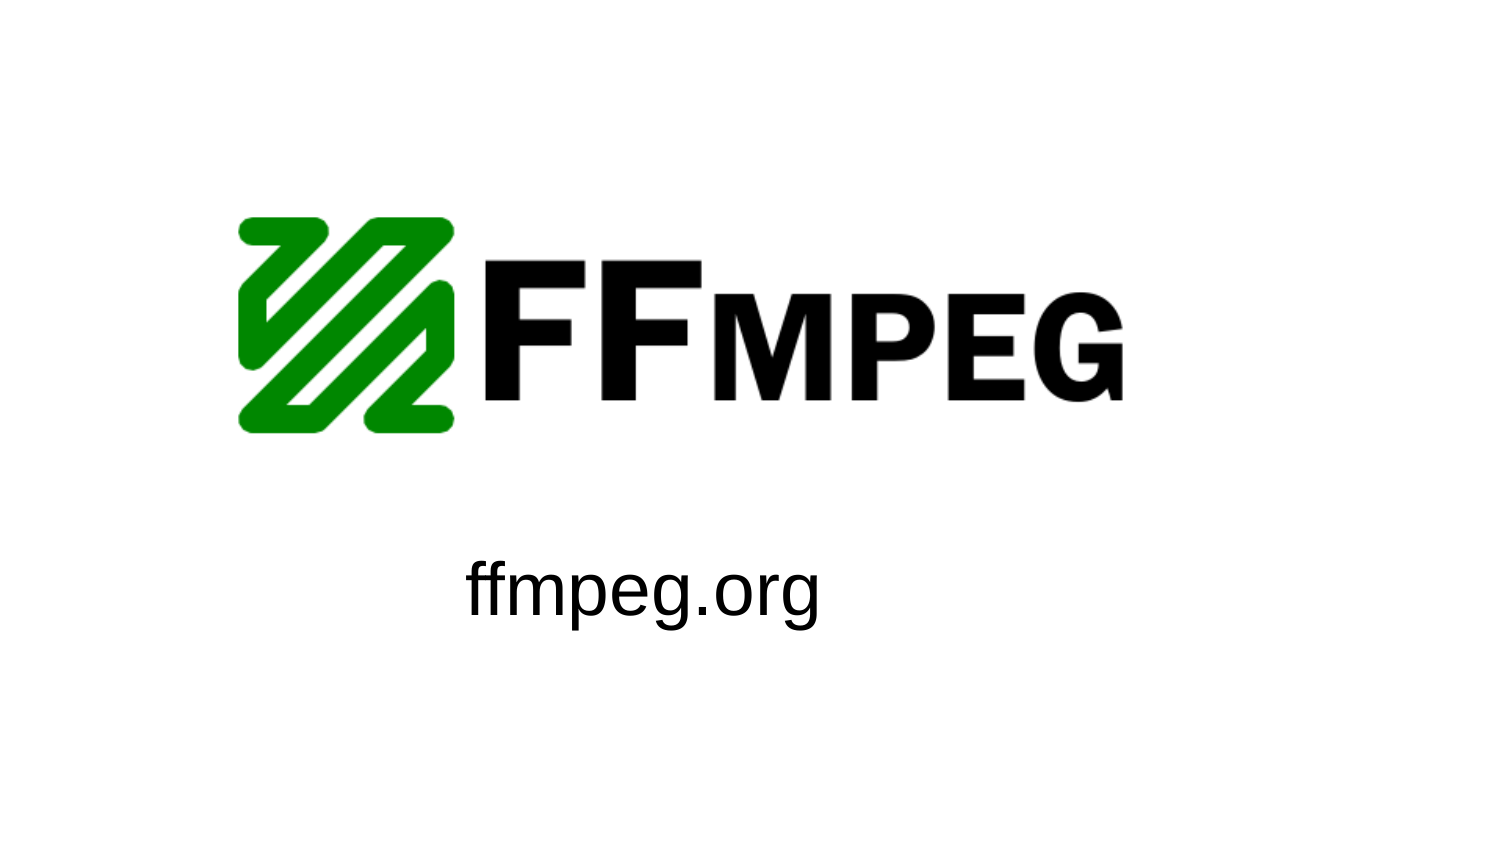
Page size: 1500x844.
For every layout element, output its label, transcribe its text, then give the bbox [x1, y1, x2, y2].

picture [237, 216, 1126, 436]
text_box ffmpeg.org [449, 525, 1087, 681]
